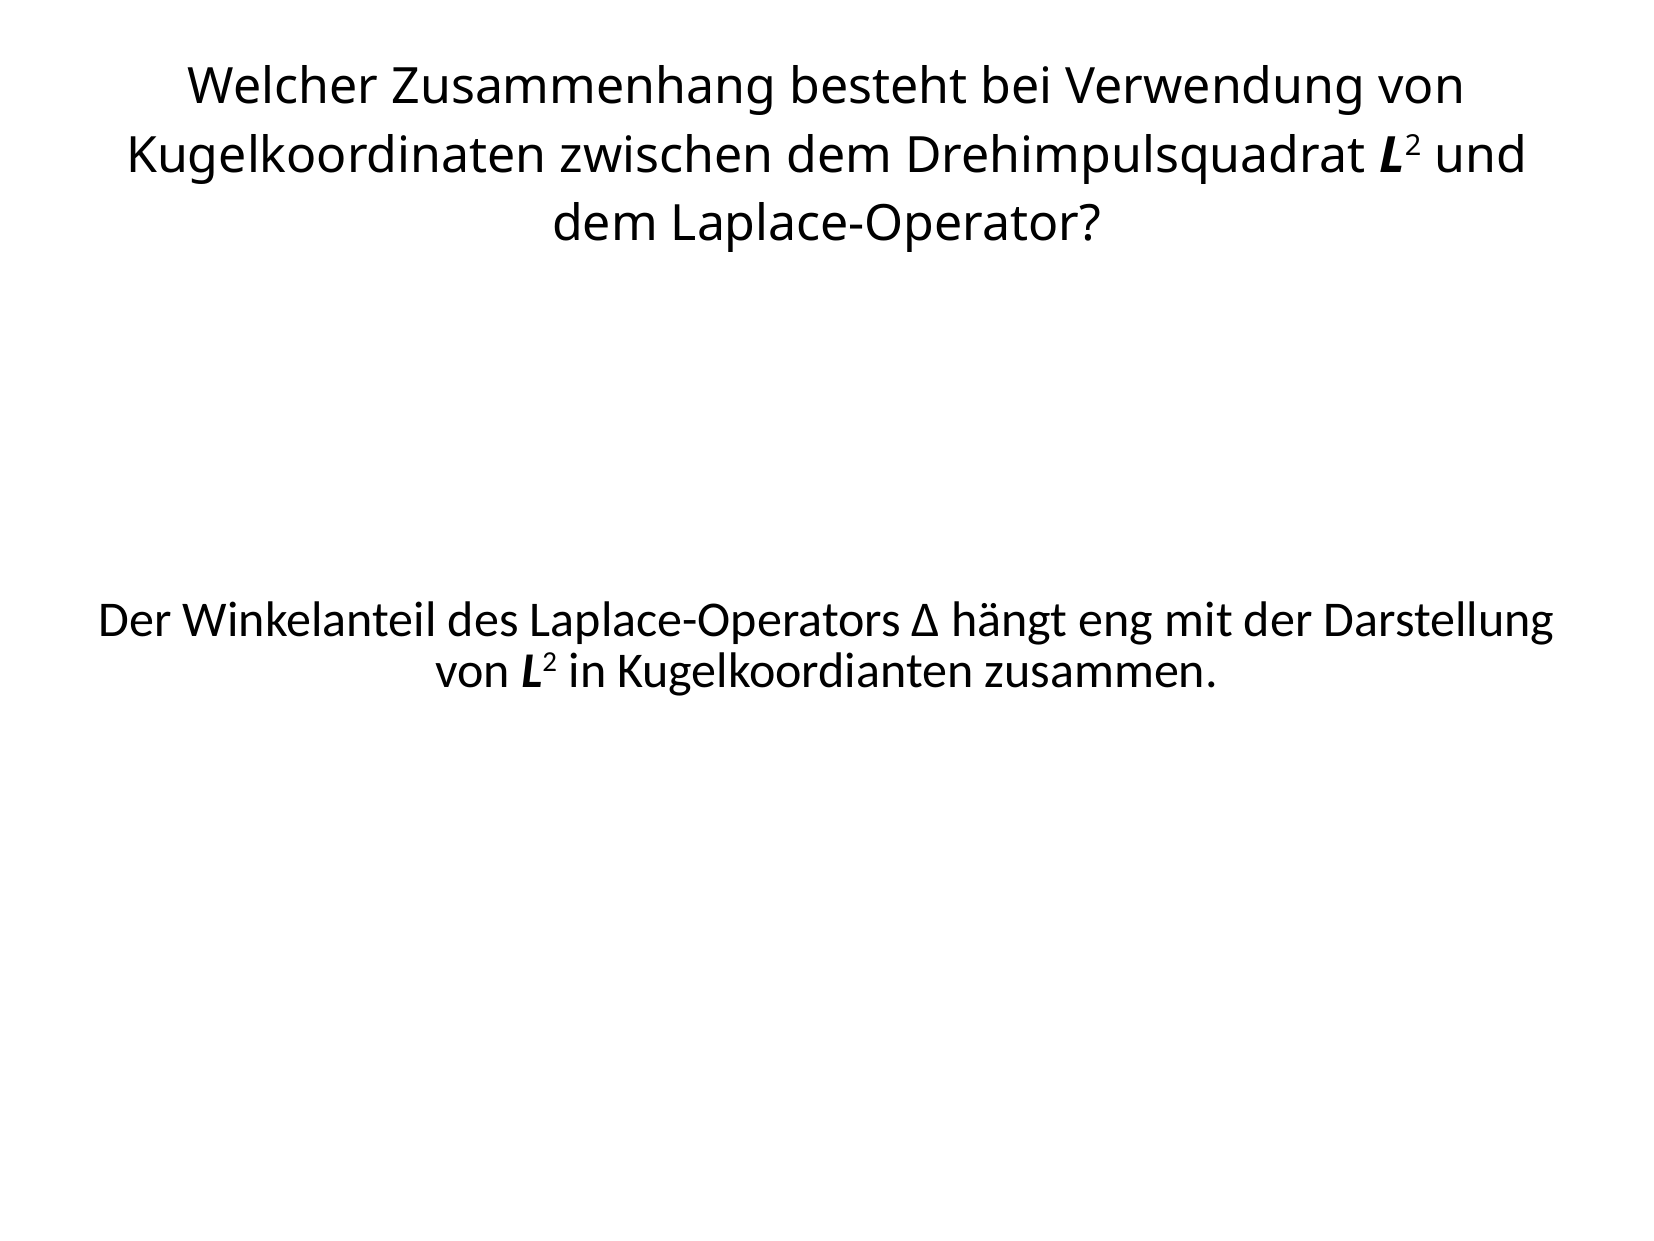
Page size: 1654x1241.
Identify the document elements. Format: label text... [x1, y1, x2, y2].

title Welcher Zusammenhang besteht bei Verwendung von Kugelkoordinaten zwischen dem Drehimpulsquadrat L2 und dem Laplace-Operator? [82, 49, 1571, 257]
subtitle Der Winkelanteil des Laplace-Operators ∆ hängt eng mit der Darstellung von L2 in Kugelkoordianten zusammen. [82, 290, 1571, 1010]
